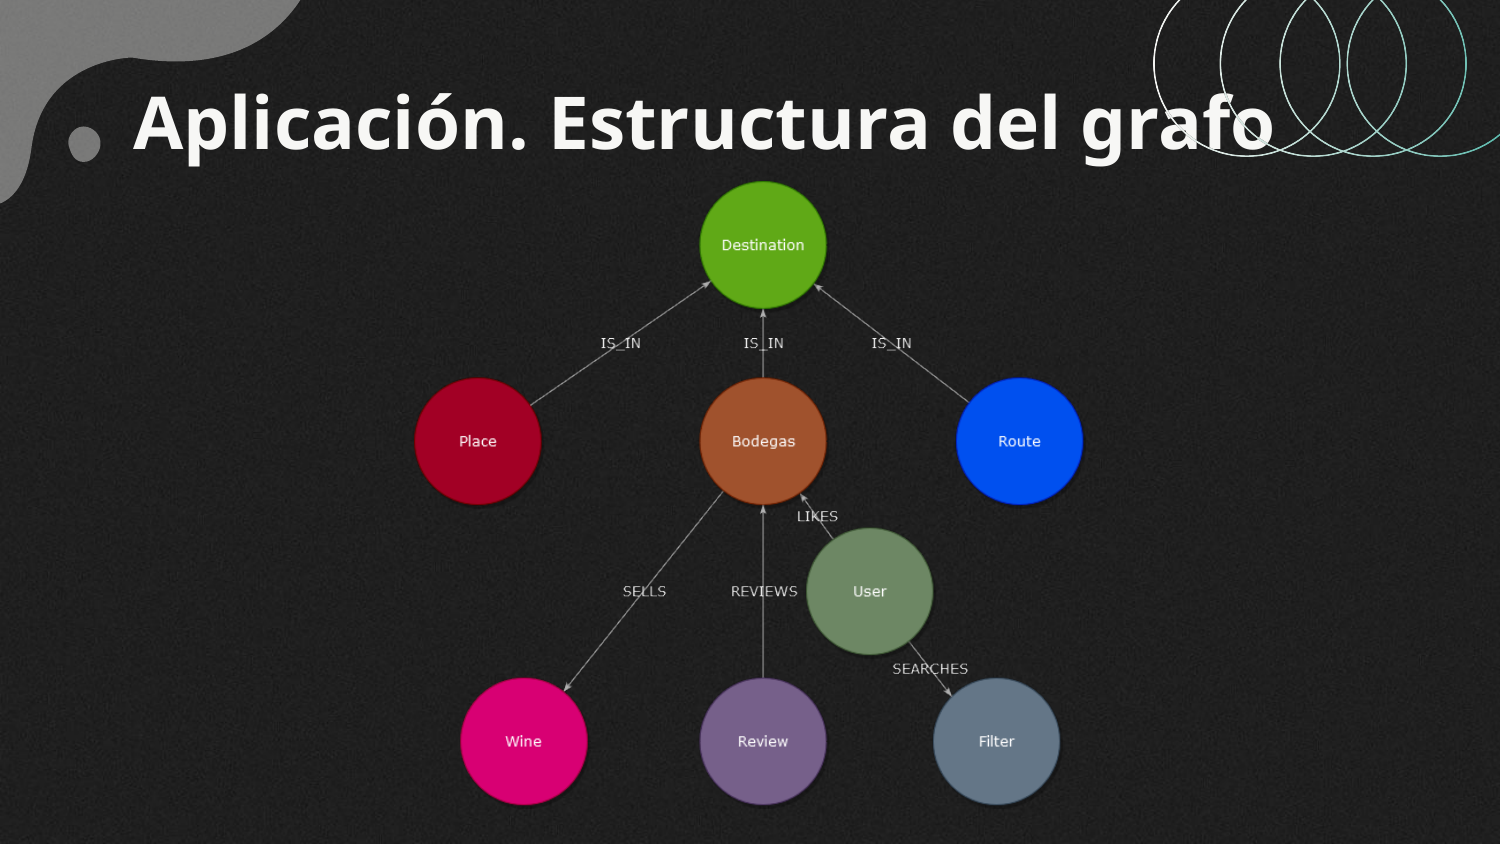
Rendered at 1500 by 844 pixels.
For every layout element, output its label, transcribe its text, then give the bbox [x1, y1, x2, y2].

picture [0, 0, 1500, 844]
title Aplicación. Estructura del grafo [118, 72, 1382, 167]
